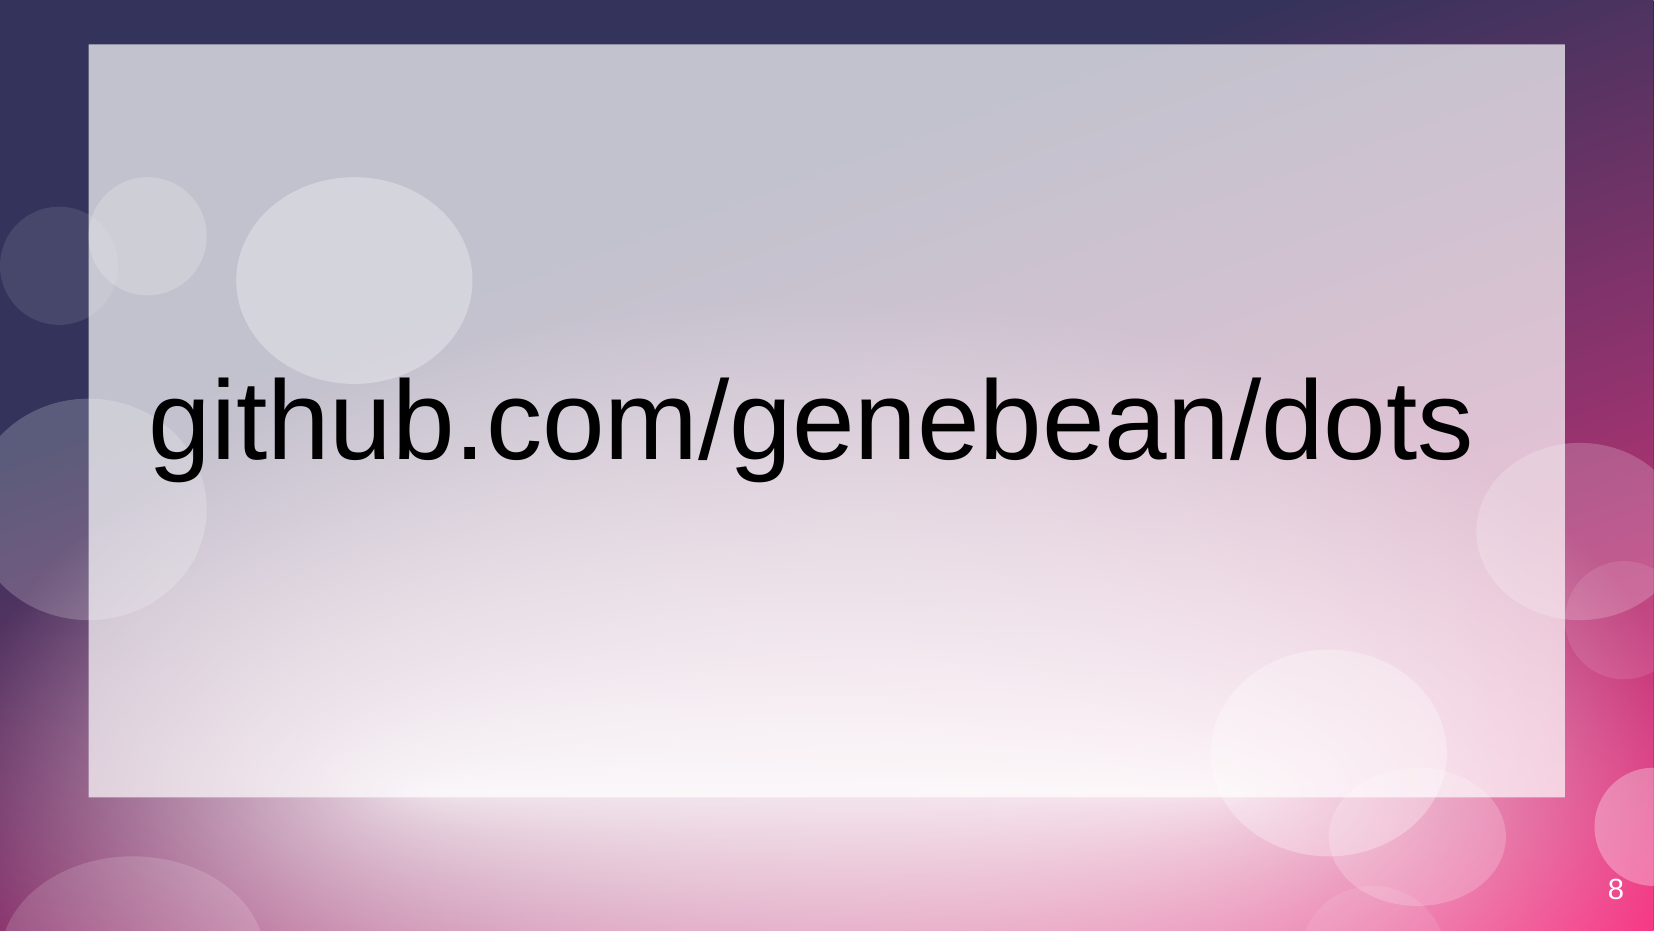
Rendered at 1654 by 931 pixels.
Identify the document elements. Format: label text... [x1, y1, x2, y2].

subtitle github.com/genebean/dots [88, 44, 1565, 798]
